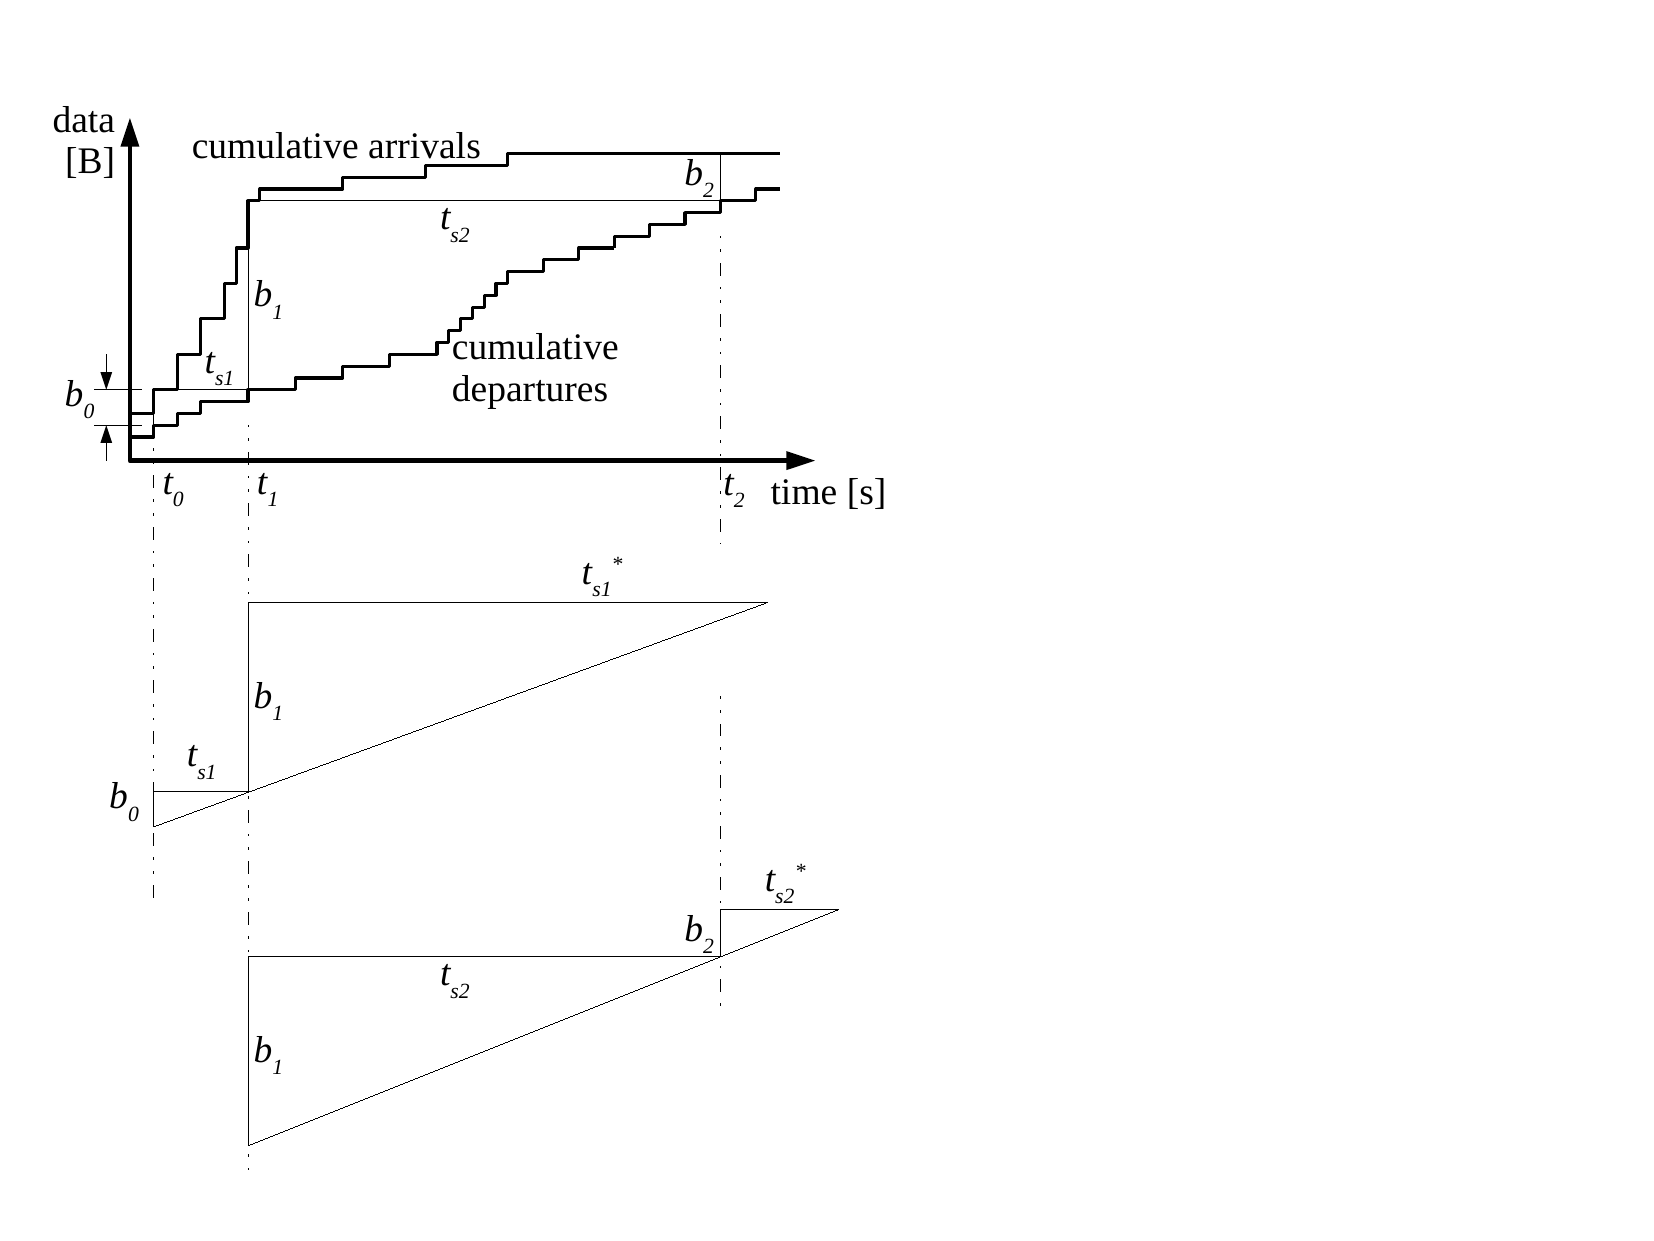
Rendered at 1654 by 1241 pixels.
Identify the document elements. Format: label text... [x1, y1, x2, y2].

text_box b2 [669, 144, 741, 210]
text_box t1 [242, 453, 313, 519]
text_box b1 [238, 265, 310, 331]
text_box t2 [708, 454, 780, 520]
text_box ts2 [425, 944, 497, 1010]
text_box data [B] [35, 91, 130, 189]
text_box cumulative arrivals [177, 118, 497, 175]
text_box ts2* [750, 850, 821, 916]
text_box ts1* [566, 543, 638, 609]
text_box b0 [49, 365, 121, 431]
text_box ts1 [172, 725, 243, 791]
text_box b1 [238, 667, 310, 733]
text_box cumulative departures [437, 318, 634, 417]
text_box ts1 [189, 332, 261, 398]
text_box b2 [669, 900, 741, 966]
text_box b0 [94, 767, 166, 833]
text_box ts2 [425, 188, 497, 254]
text_box t0 [147, 453, 219, 519]
text_box b1 [238, 1021, 310, 1087]
text_box time [s] [780, 463, 910, 520]
